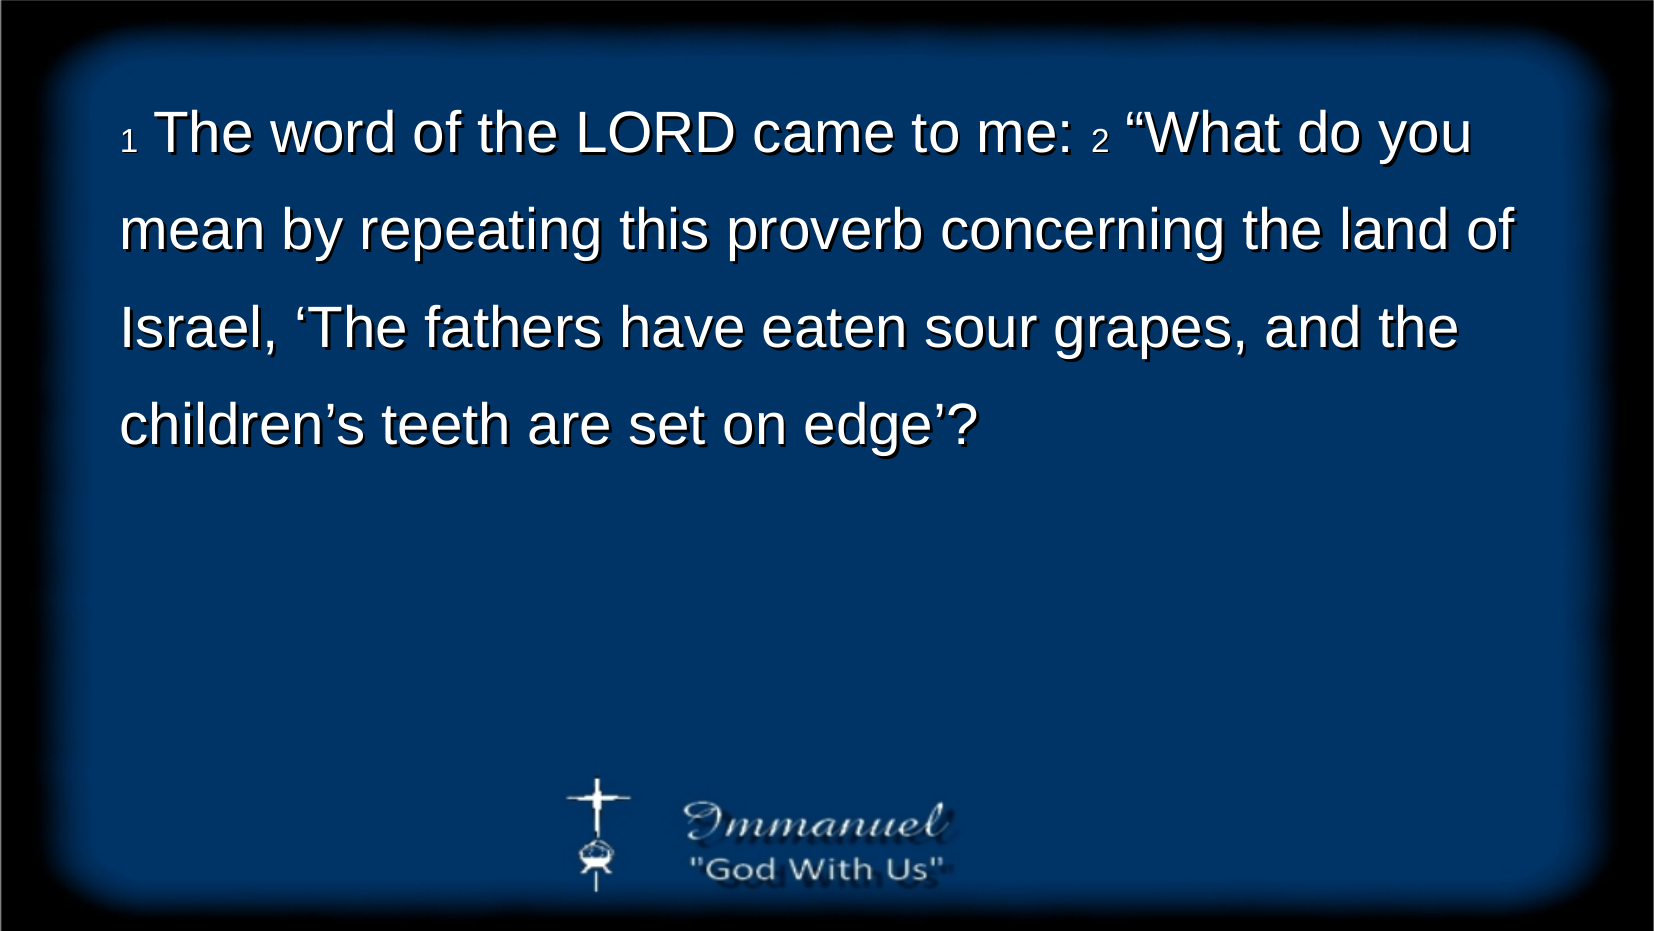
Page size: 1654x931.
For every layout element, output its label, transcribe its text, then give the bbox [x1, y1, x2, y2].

picture [0, 0, 1654, 931]
text_box 1 The word of the LORD came to me: 2 “What do you mean by repeating this proverb concerning the land of Israel, ‘The fathers have eaten sour grapes, and the children’s teeth are set on edge’? [105, 60, 1576, 432]
